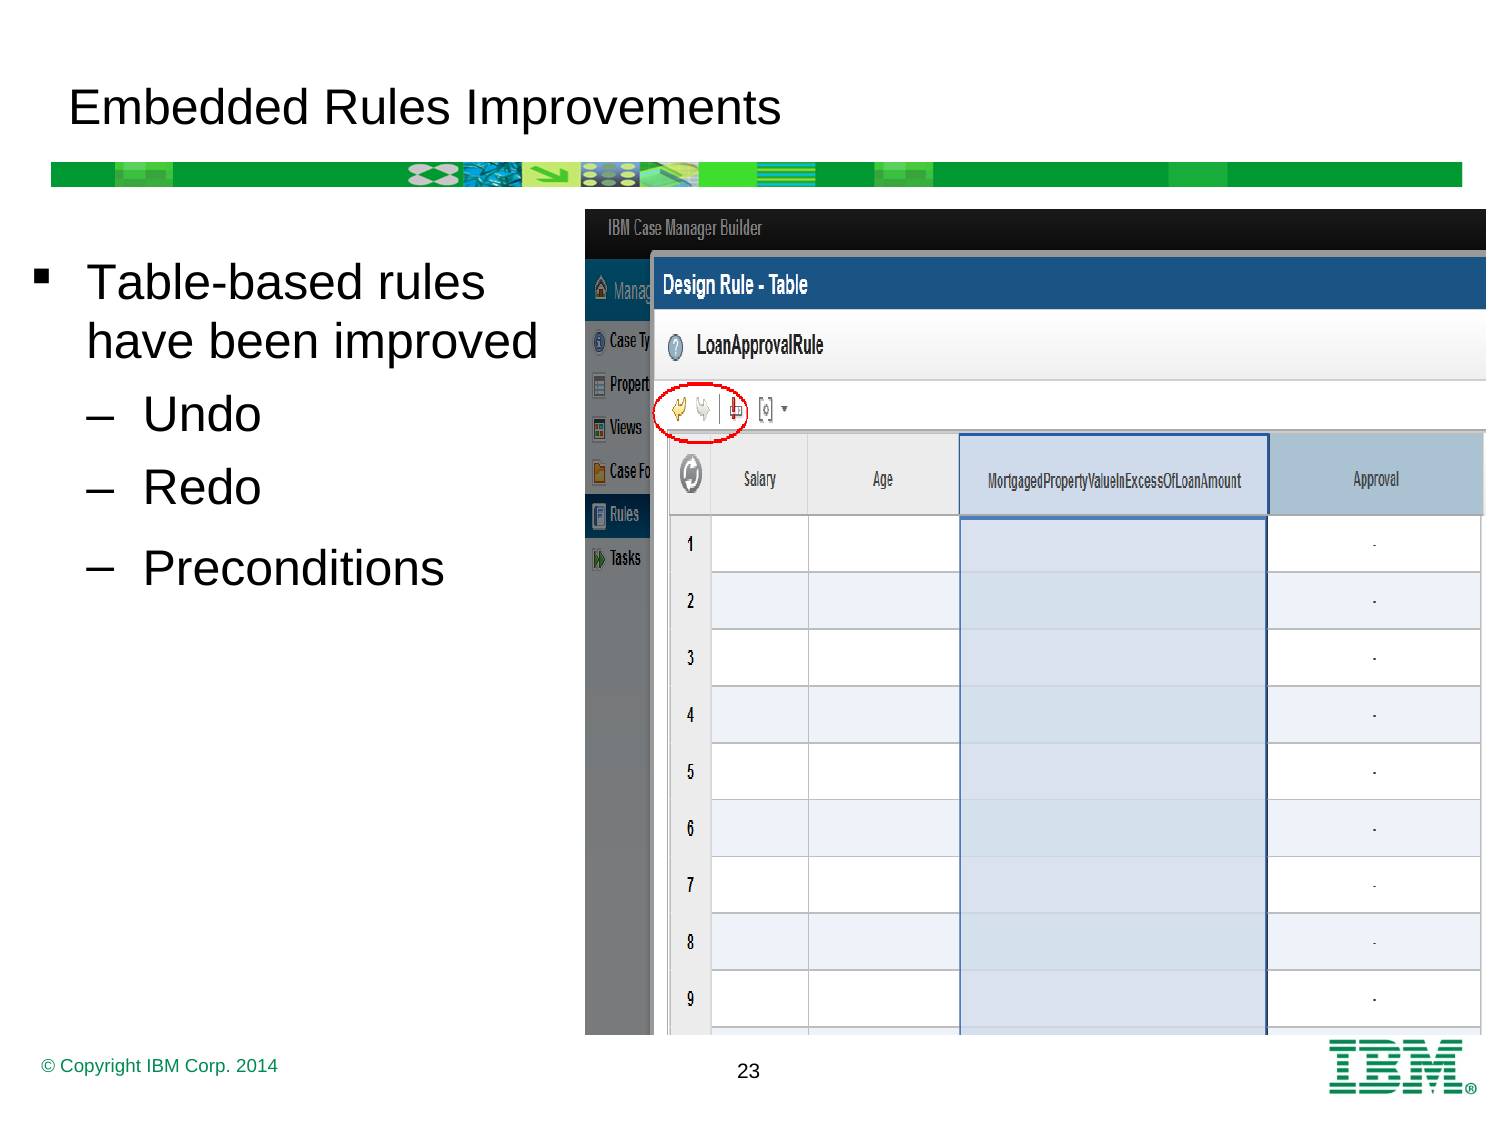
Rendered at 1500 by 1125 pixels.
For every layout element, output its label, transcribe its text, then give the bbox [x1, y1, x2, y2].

picture [1327, 1037, 1479, 1096]
picture [50, 161, 1463, 189]
title Embedded Rules Improvements [53, 69, 1239, 144]
list Table-based rules have been improved Undo Redo Preconditions [15, 243, 585, 1036]
picture [585, 209, 1486, 1036]
picture [596, 278, 606, 298]
picture [629, 286, 636, 298]
